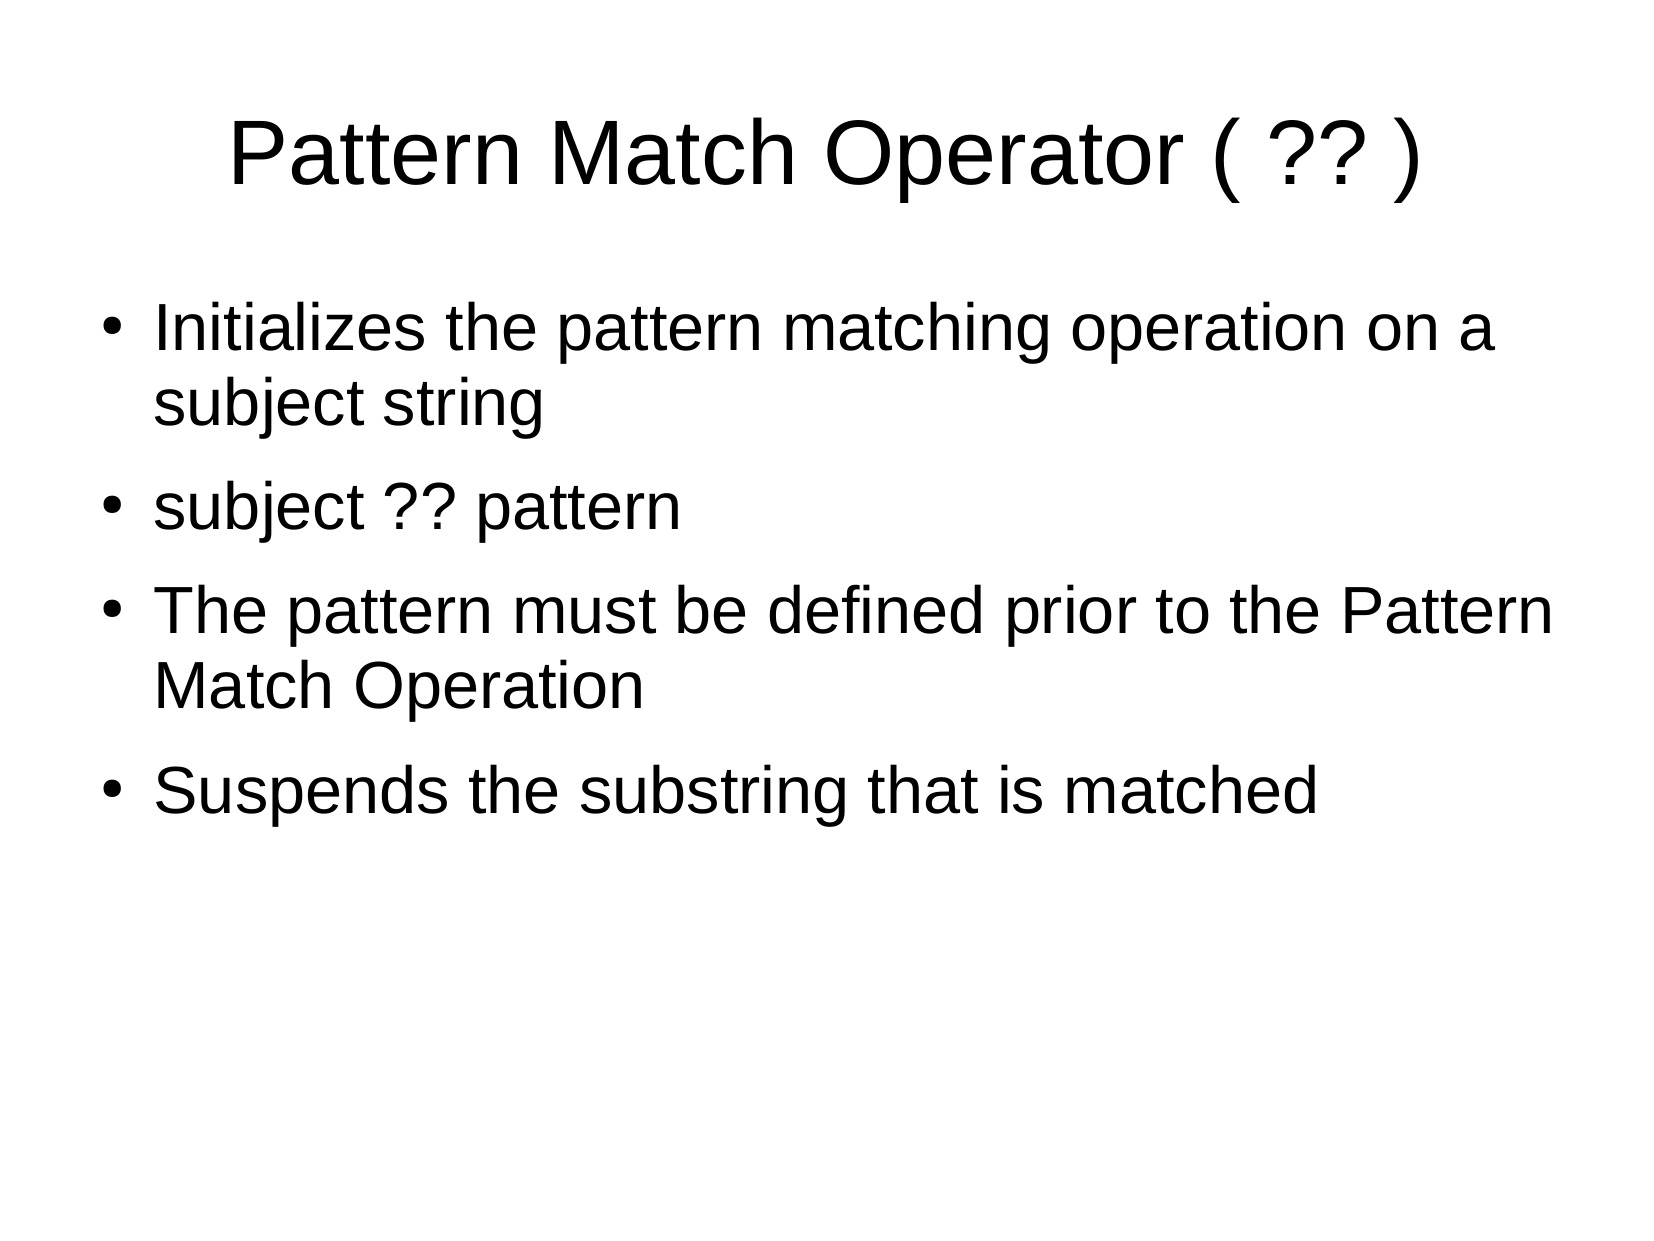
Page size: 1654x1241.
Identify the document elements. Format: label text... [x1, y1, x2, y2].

title Pattern Match Operator ( ?? ) [82, 49, 1571, 257]
list Initializes the pattern matching operation on a subject string subject ?? pattern The pattern must be defined prior to the Pattern Match Operation Suspends the substring that is matched [82, 290, 1571, 1010]
